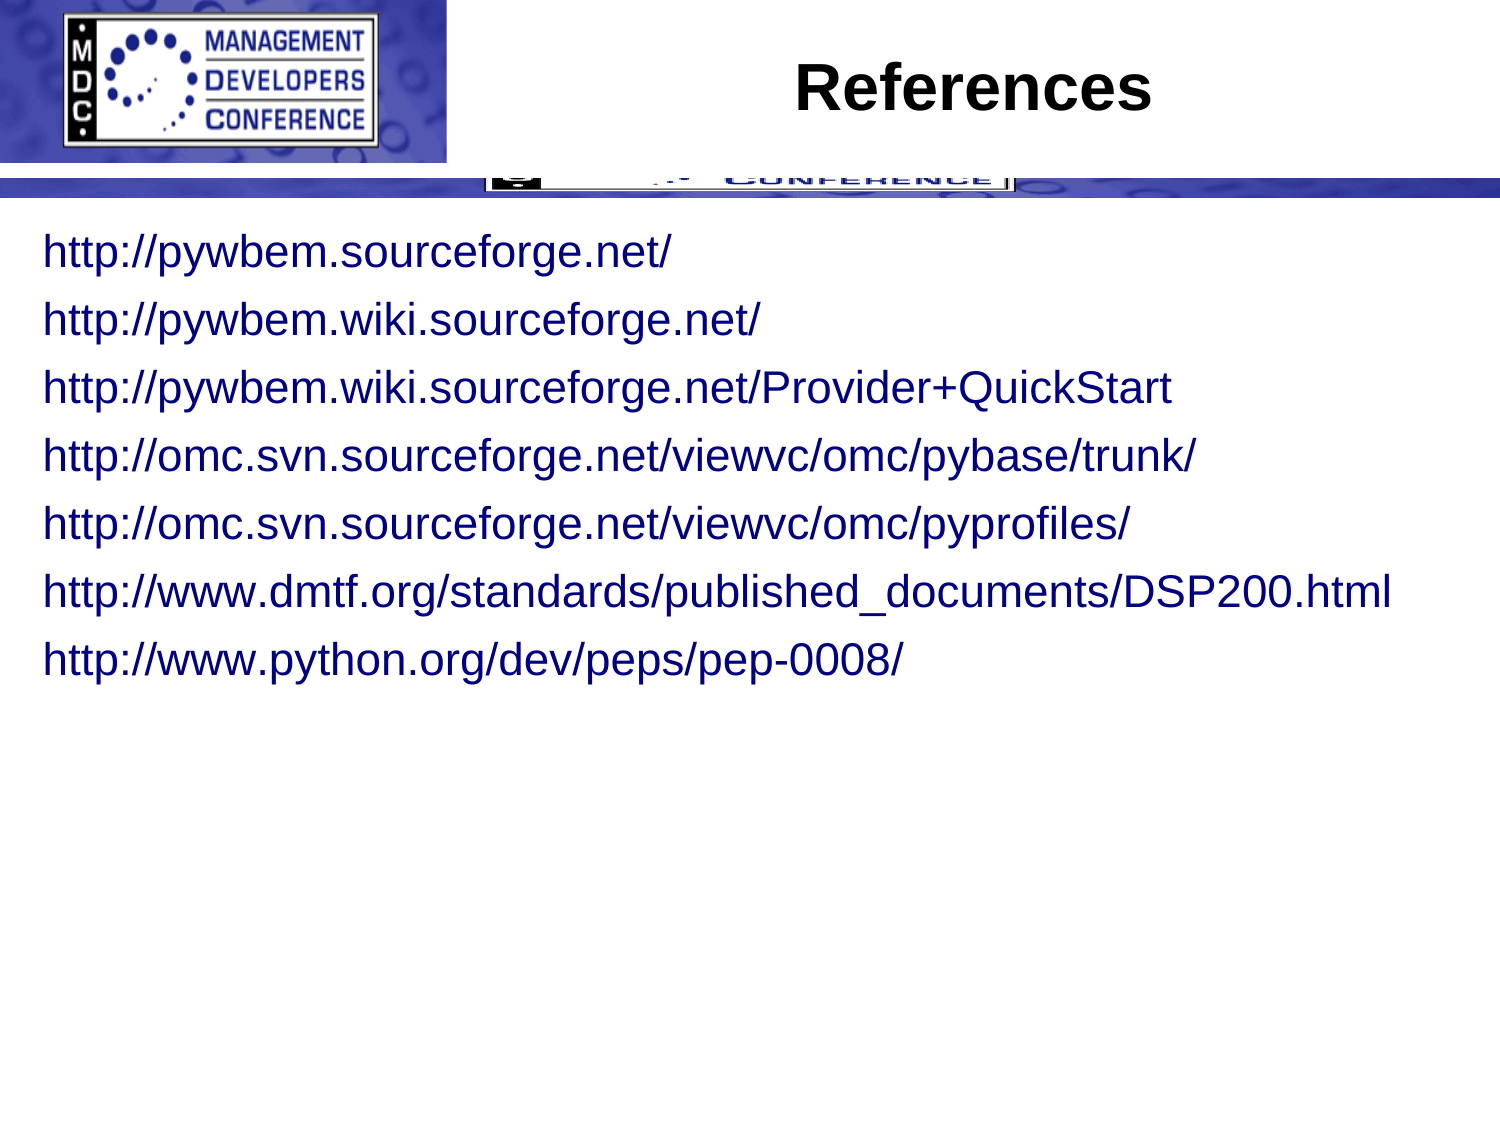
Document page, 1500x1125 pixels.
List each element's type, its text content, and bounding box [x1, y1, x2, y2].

picture [0, 178, 1500, 198]
picture [0, 0, 447, 163]
list http://pywbem.sourceforge.net/ http://pywbem.wiki.sourceforge.net/ http://pywbem.wiki.sourceforge.net/Provider+QuickStart http://omc.svn.sourceforge.net/viewvc/omc/pybase/trunk/ http://omc.svn.sourceforge.net/viewvc/omc/pyprofiles/ http://www.dmtf.org/standards/published_documents/DSP200.html http://www.python.org/dev/peps/pep-0008/ [42, 226, 1433, 1067]
title References [447, 7, 1500, 169]
